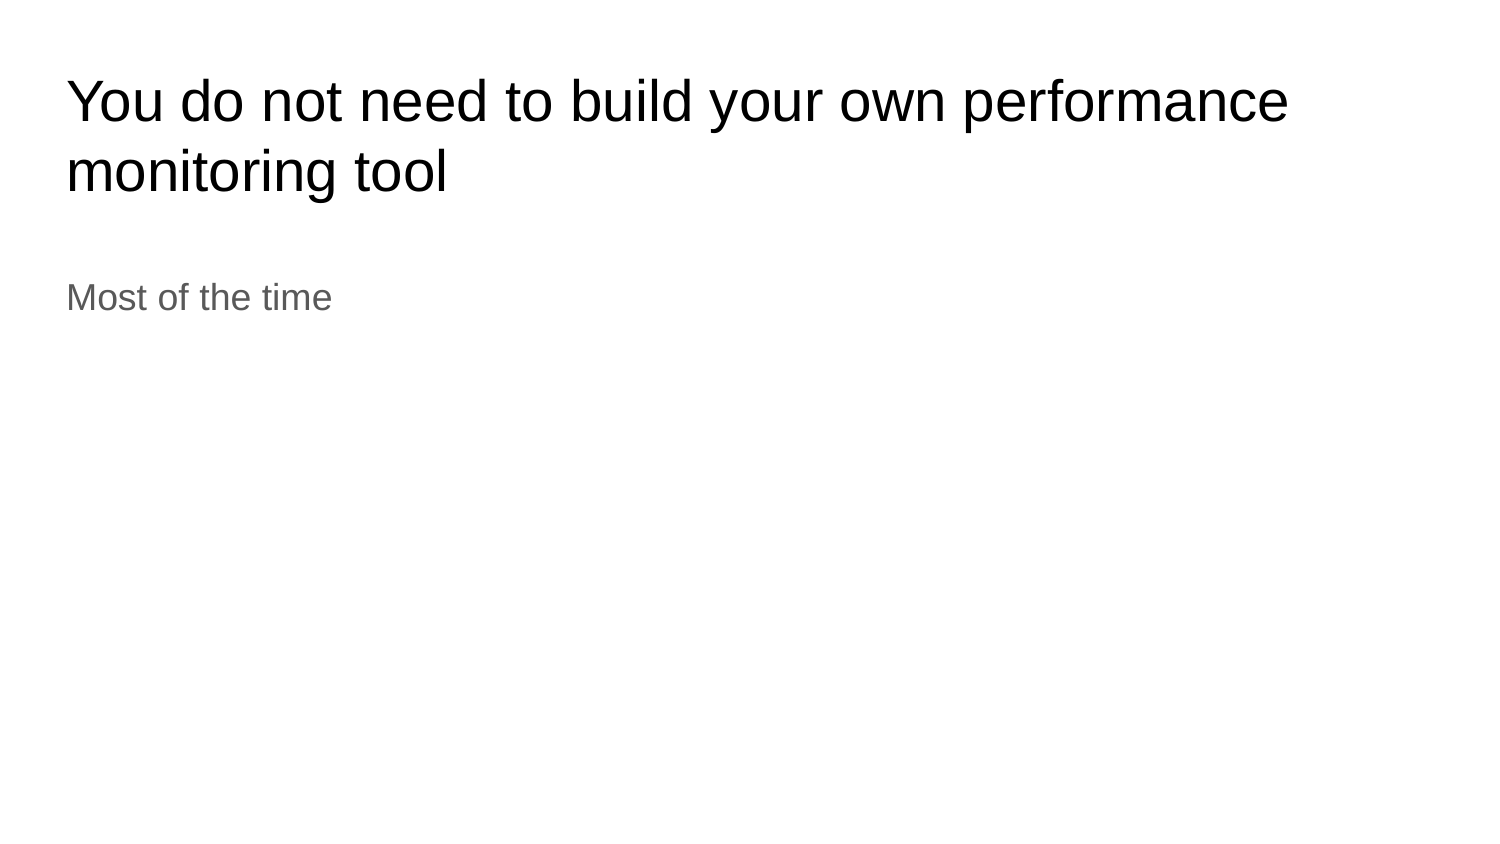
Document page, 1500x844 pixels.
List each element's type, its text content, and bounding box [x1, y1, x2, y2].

list Most of the time [51, 235, 1449, 725]
title You do not need to build your own performance monitoring tool [51, 48, 1449, 216]
